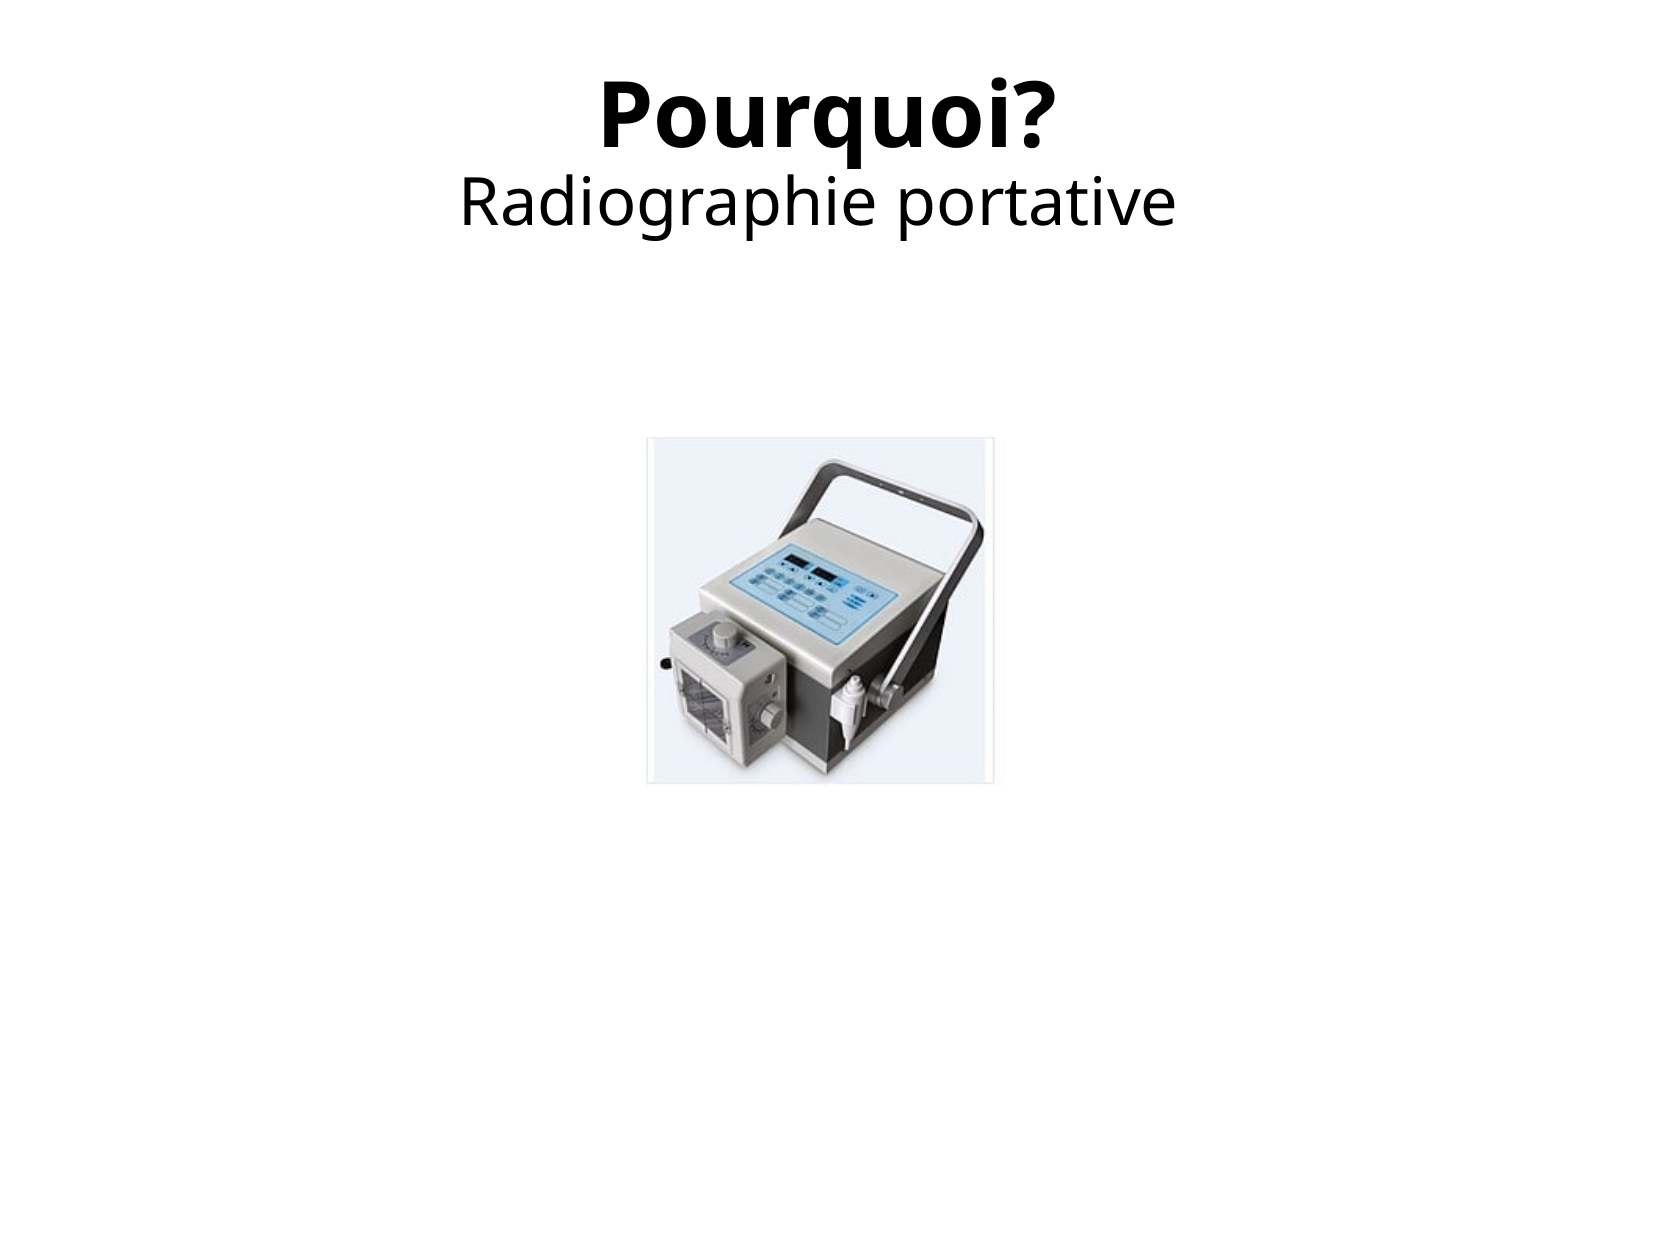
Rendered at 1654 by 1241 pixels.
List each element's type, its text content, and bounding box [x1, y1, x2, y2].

title Pourquoi? [82, 8, 1571, 216]
list Radiographie portative [75, 153, 1564, 239]
picture [642, 437, 1012, 803]
